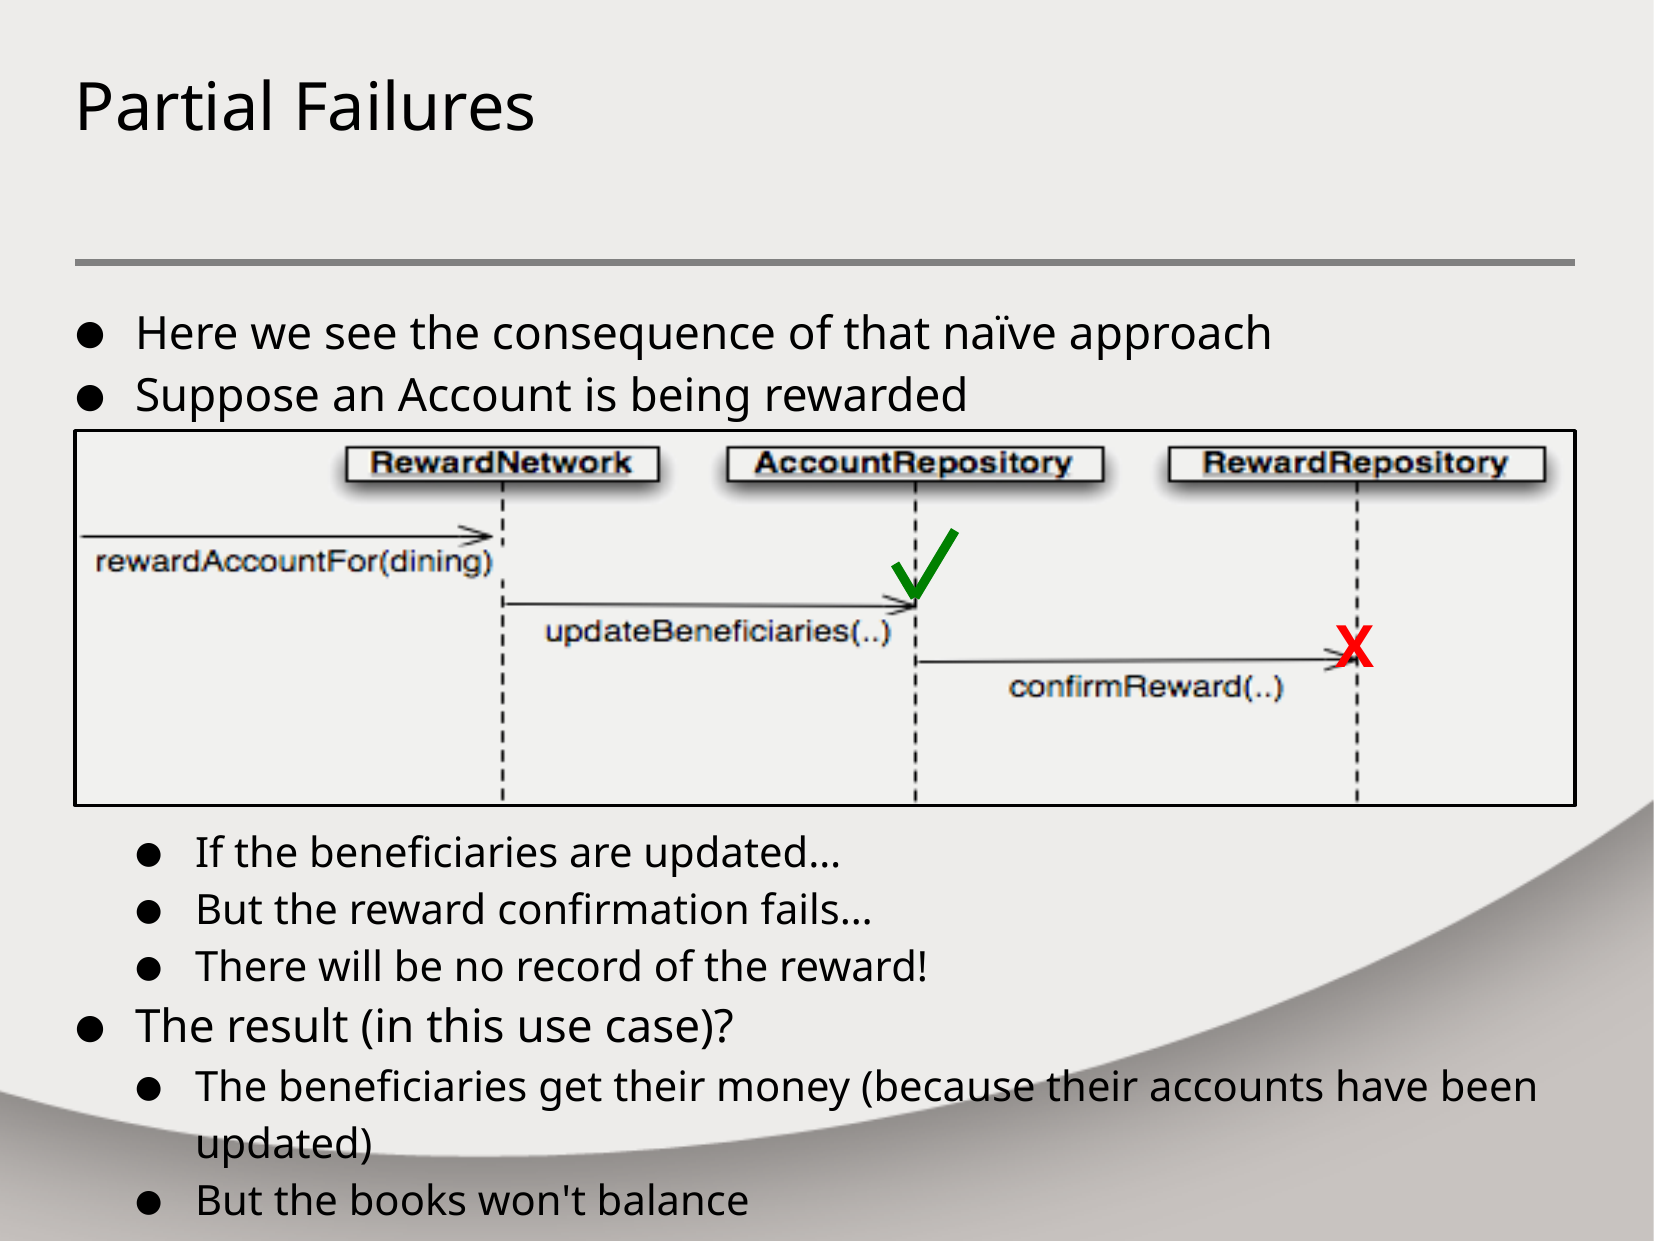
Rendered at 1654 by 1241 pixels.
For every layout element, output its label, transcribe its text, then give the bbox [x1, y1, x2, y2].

text_box X [1320, 597, 1390, 692]
list Here we see the consequence of that naïve approach Suppose an Account is being rewarded If the beneficiaries are updated… But the reward confirmation fails… There will be no record of the reward! The result (in this use case)? The beneficiaries get their money (because their accounts have been updated) But the books won't balance [75, 807, 1576, 1163]
list Here we see the consequence of that naïve approach Suppose an Account is being rewarded If the beneficiaries are updated… But the reward confirmation fails… There will be no record of the reward! The result (in this use case)? The beneficiaries get their money (because their accounts have been updated) But the books won't balance [75, 300, 1576, 429]
title Partial Failures [74, 75, 1575, 226]
picture [0, 0, 1654, 1241]
